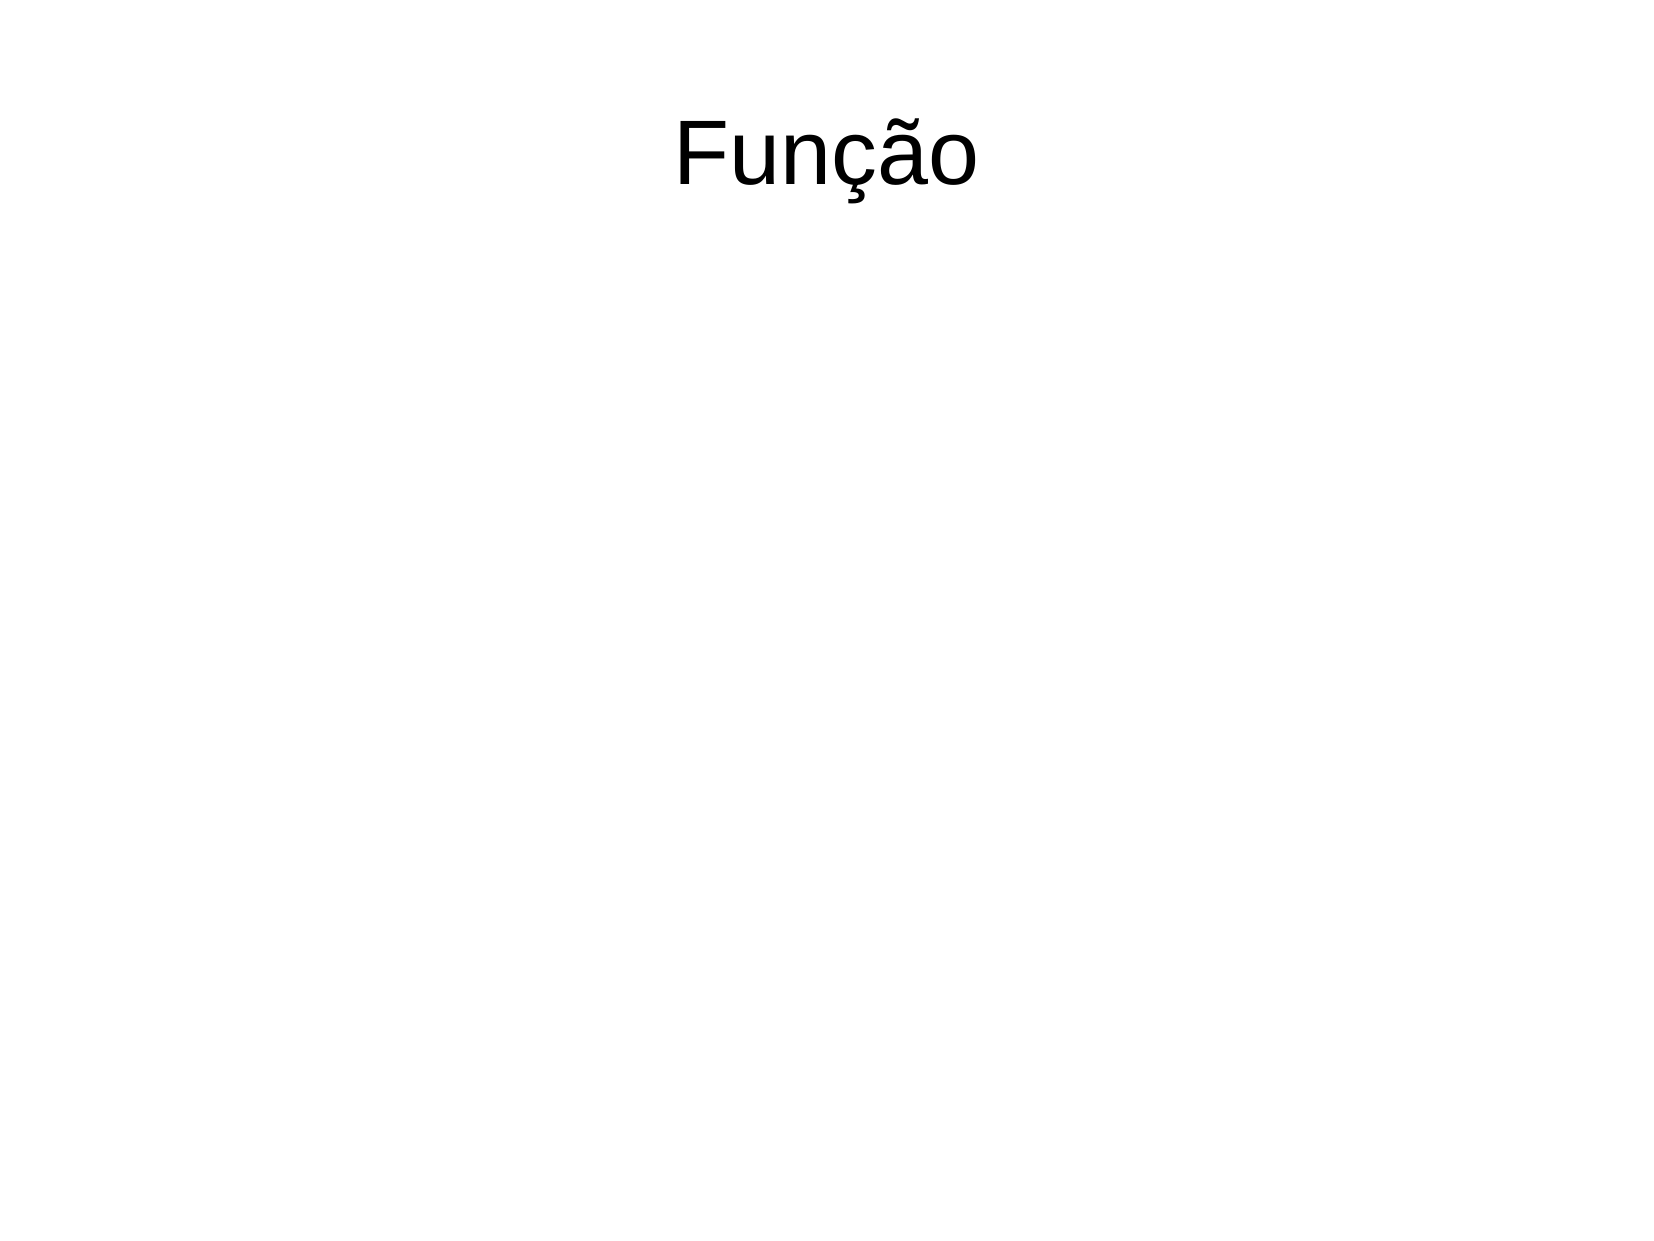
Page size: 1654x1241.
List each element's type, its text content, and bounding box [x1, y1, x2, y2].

title Função [82, 49, 1571, 257]
